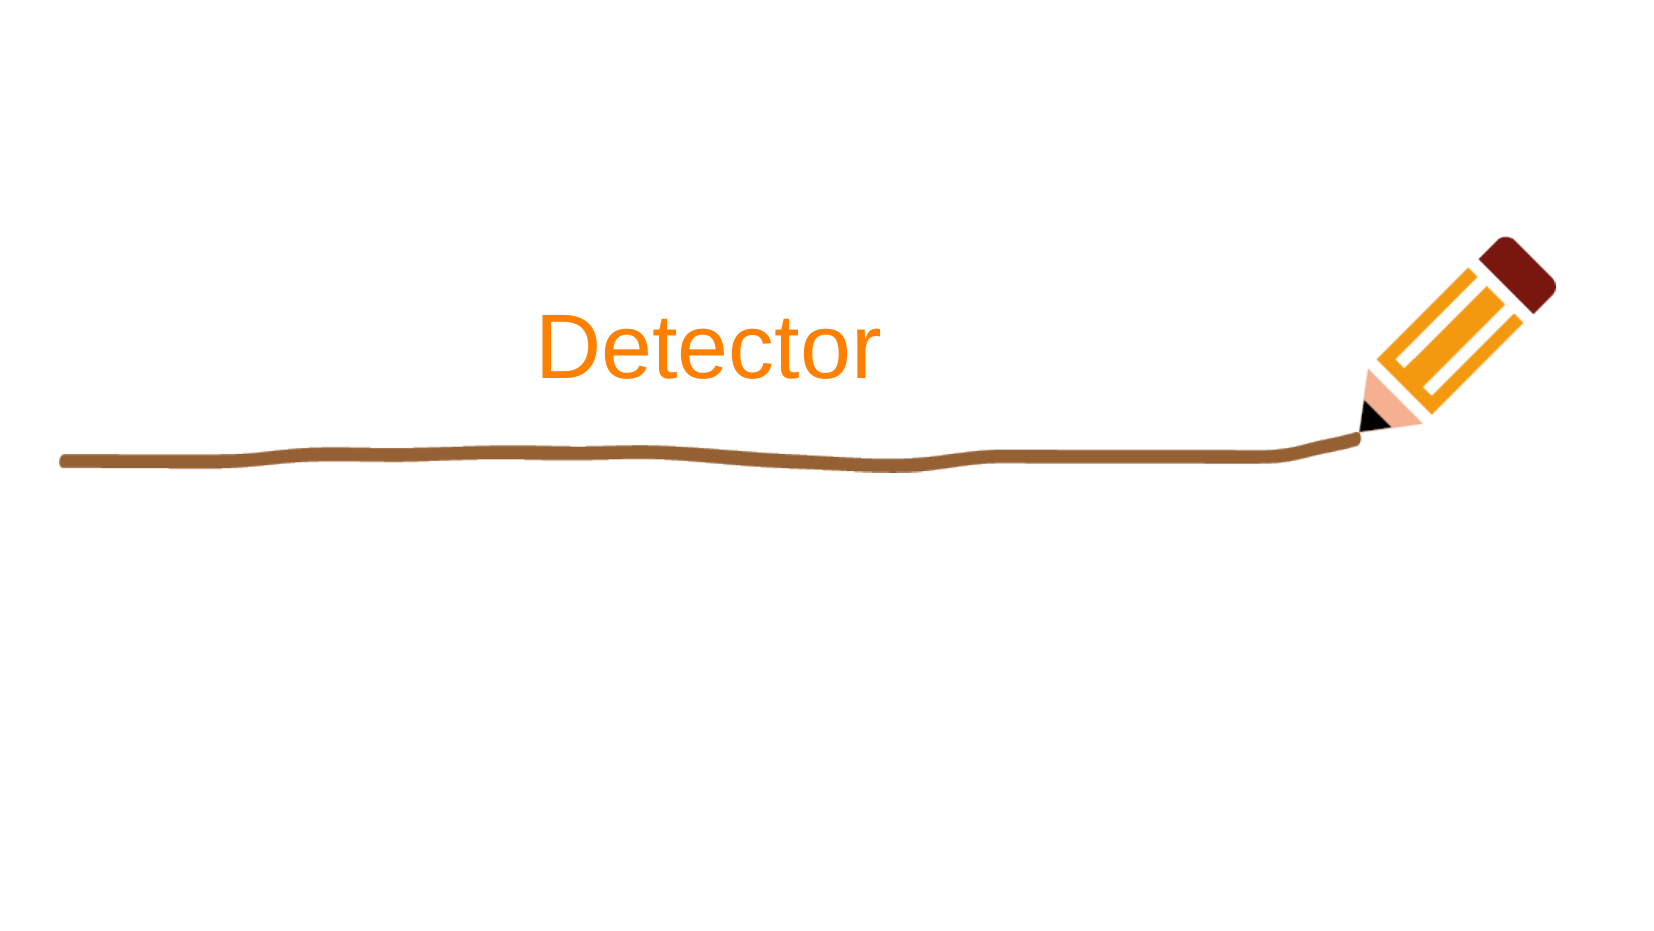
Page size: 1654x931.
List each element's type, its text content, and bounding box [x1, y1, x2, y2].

picture [59, 236, 1556, 473]
title Detector [88, 265, 1329, 429]
